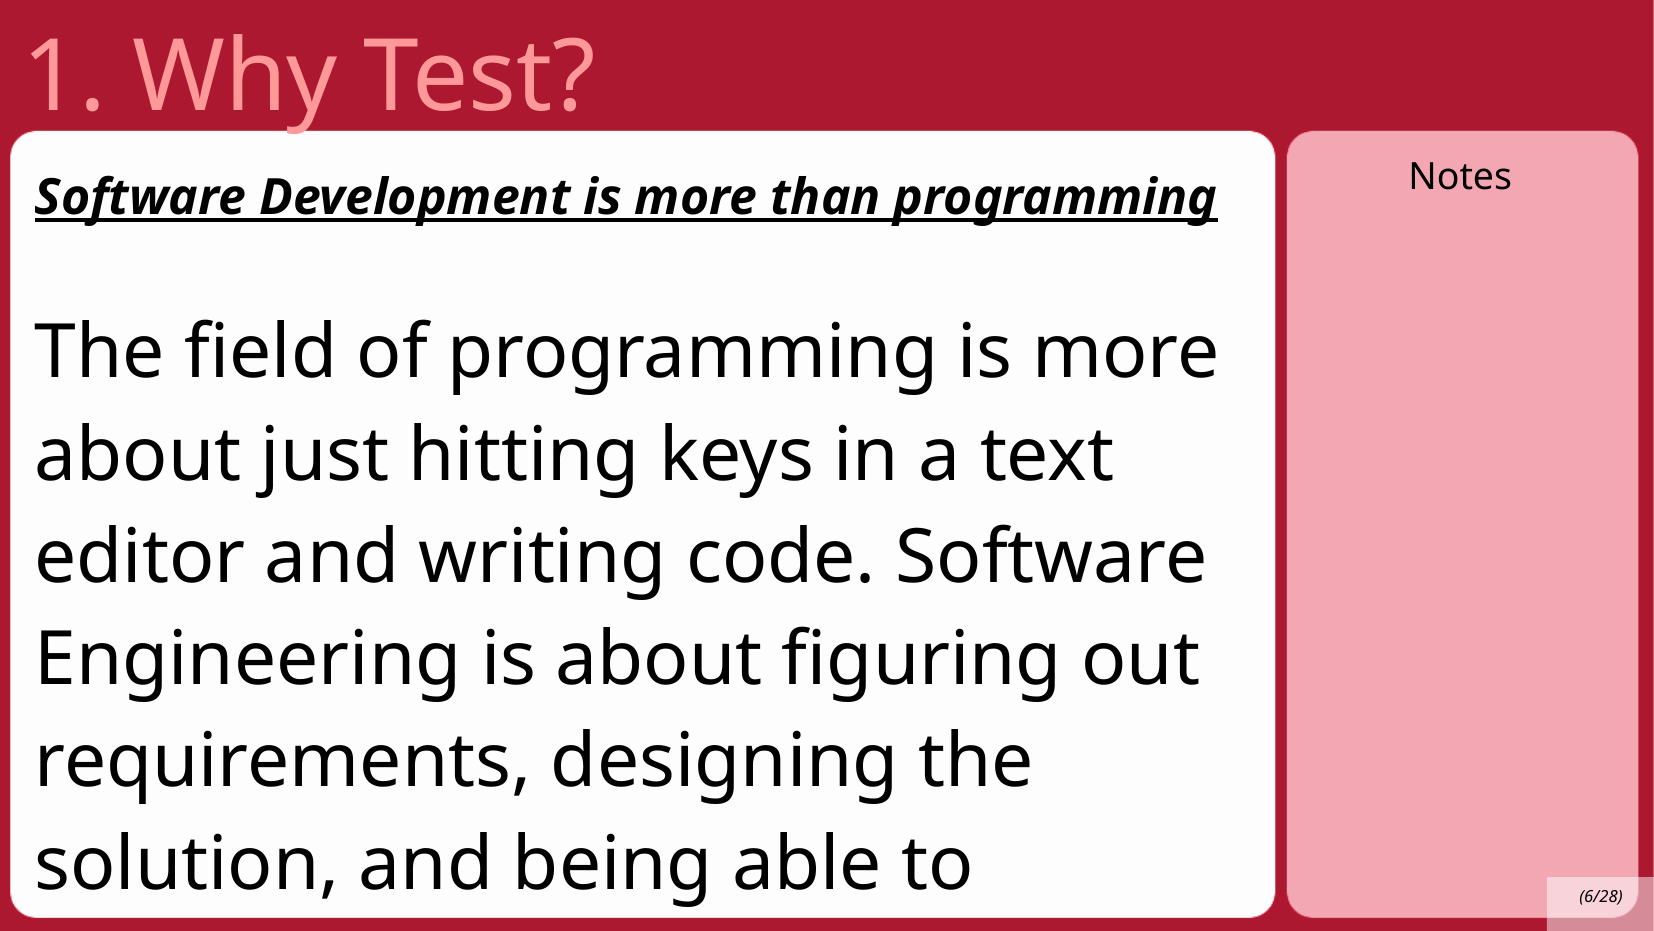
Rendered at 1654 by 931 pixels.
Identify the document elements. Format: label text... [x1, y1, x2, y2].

text_box Notes [1290, 141, 1631, 199]
text_box (<number>/28) [1546, 877, 1654, 931]
text_box Software Development is more than programming The field of programming is more about just hitting keys in a text editor and writing code. Software Engineering is about figuring out requirements, designing the solution, and being able to validate the work done. [34, 160, 1248, 906]
title 1. Why Test? [22, 7, 1511, 136]
picture [0, 0, 1654, 931]
